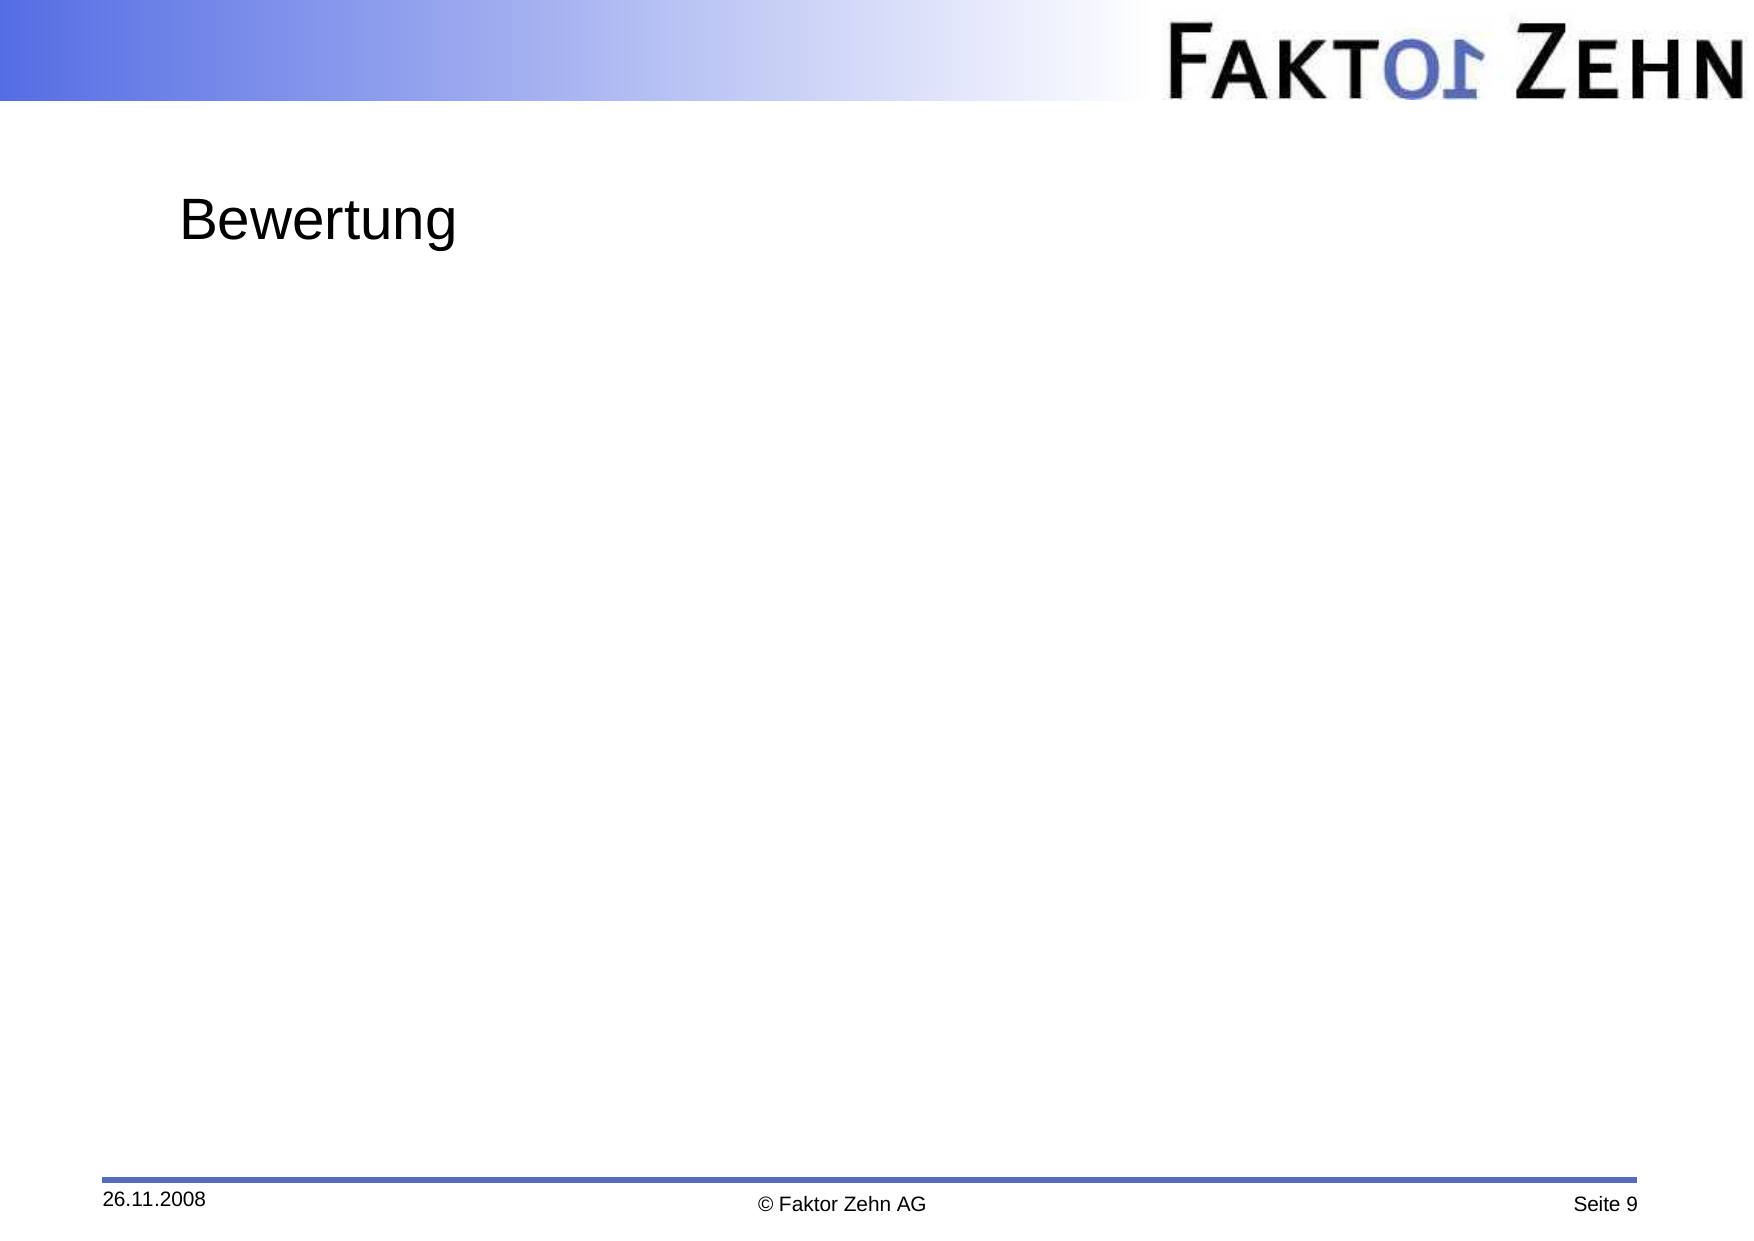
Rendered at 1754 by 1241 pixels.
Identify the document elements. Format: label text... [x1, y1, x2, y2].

picture [1162, 7, 1752, 100]
title Bewertung [179, 142, 1576, 296]
